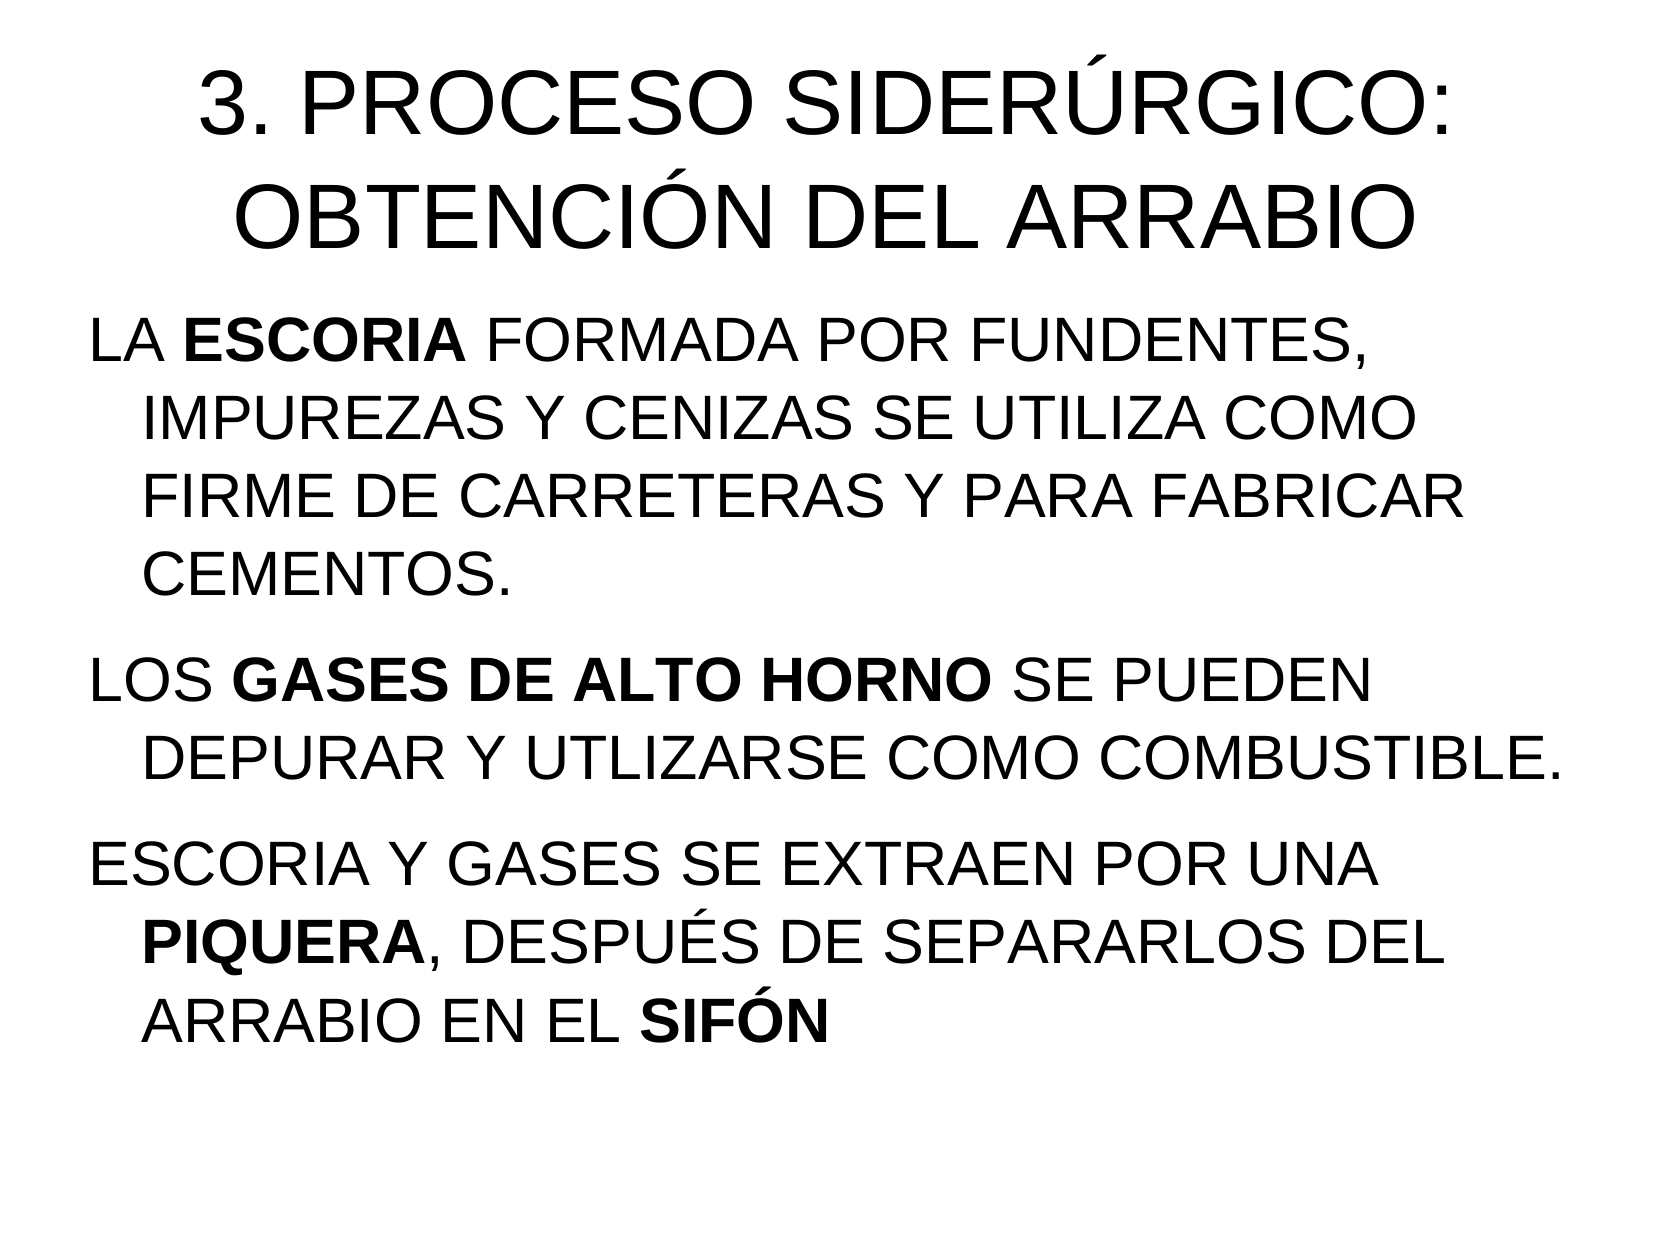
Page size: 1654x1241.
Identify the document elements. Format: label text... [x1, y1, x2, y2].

title 3. PROCESO SIDERÚRGICO: OBTENCIÓN DEL ARRABIO [82, 38, 1571, 268]
list LA ESCORIA FORMADA POR FUNDENTES, IMPUREZAS Y CENIZAS SE UTILIZA COMO FIRME DE CARRETERAS Y PARA FABRICAR CEMENTOS. LOS GASES DE ALTO HORNO SE PUEDEN DEPURAR Y UTLIZARSE COMO COMBUSTIBLE. ESCORIA Y GASES SE EXTRAEN POR UNA PIQUERA, DESPUÉS DE SEPARARLOS DEL ARRABIO EN EL SIFÓN [88, 295, 1577, 1114]
